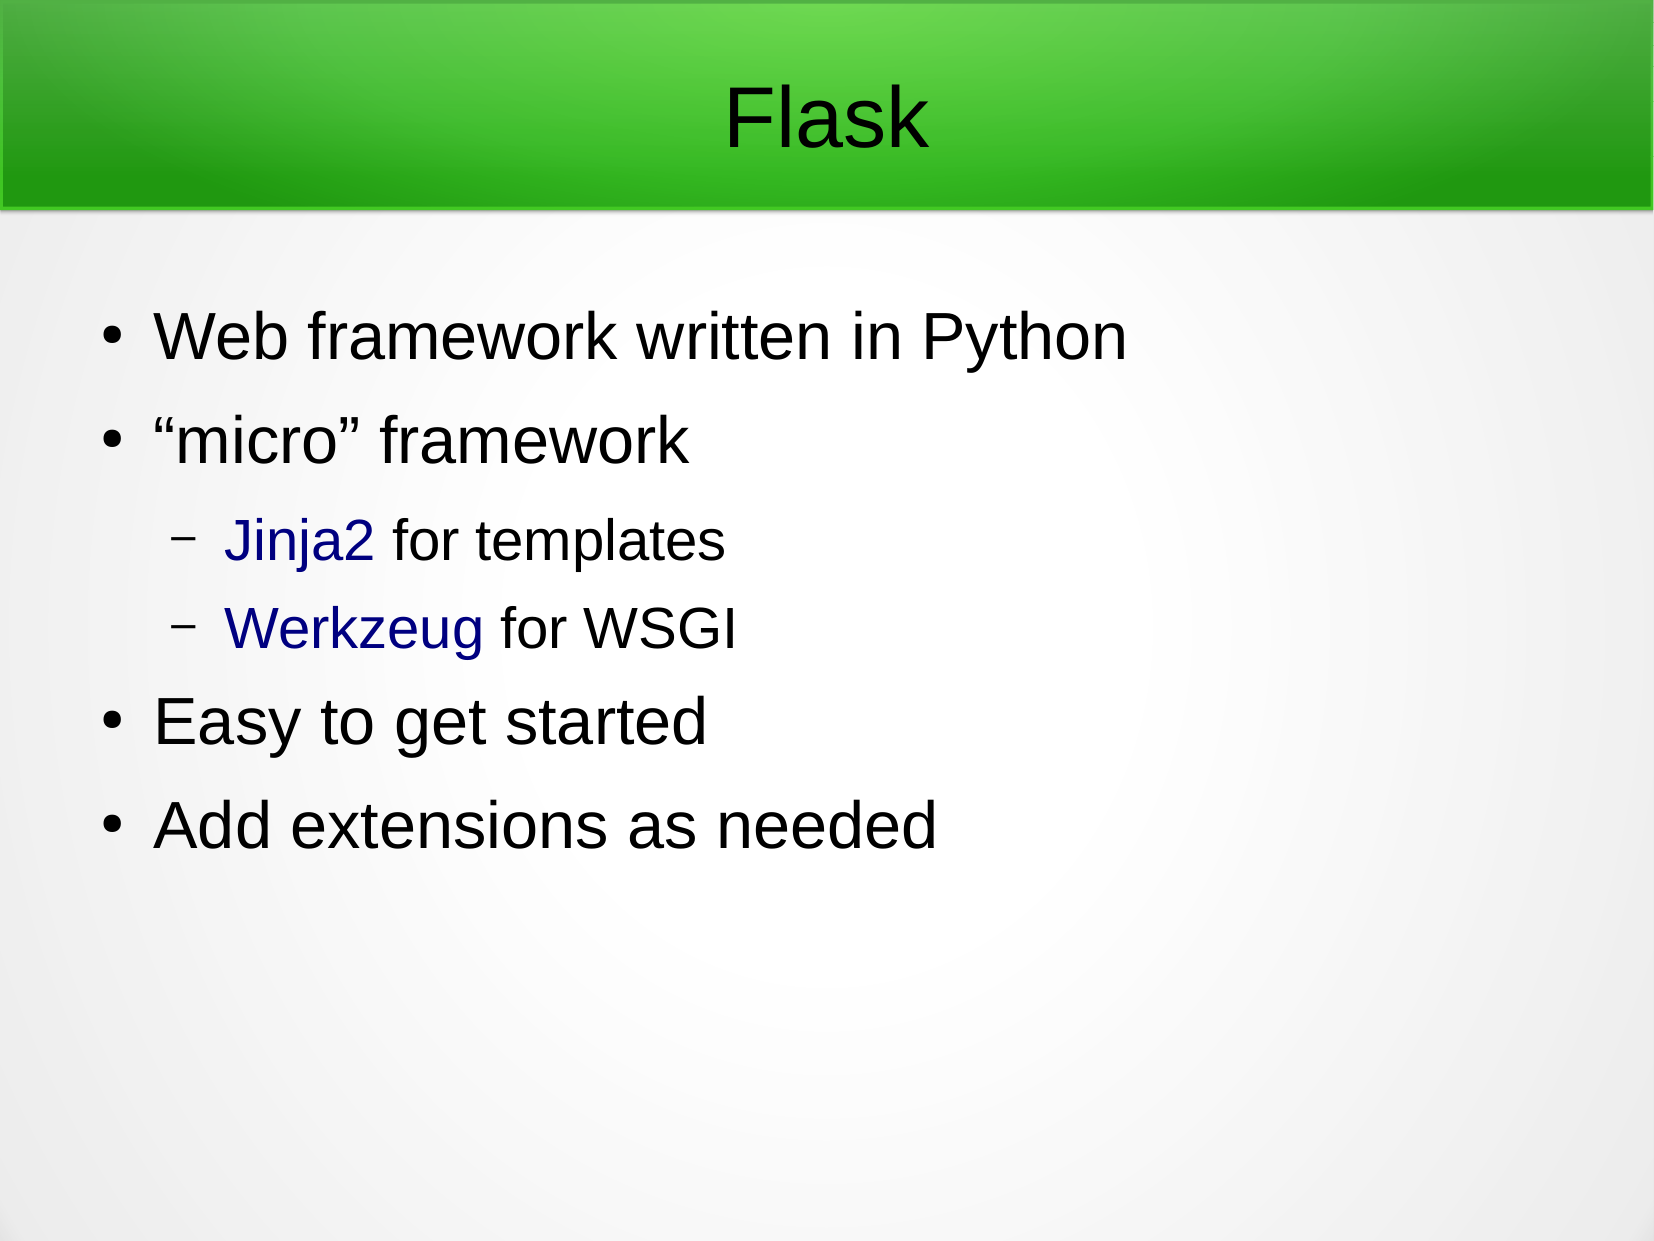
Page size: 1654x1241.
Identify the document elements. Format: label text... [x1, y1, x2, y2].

title Flask [82, 47, 1571, 189]
list Web framework written in Python “micro” framework Jinja2 for templates Werkzeug for WSGI Easy to get started Add extensions as needed [82, 299, 1571, 1019]
